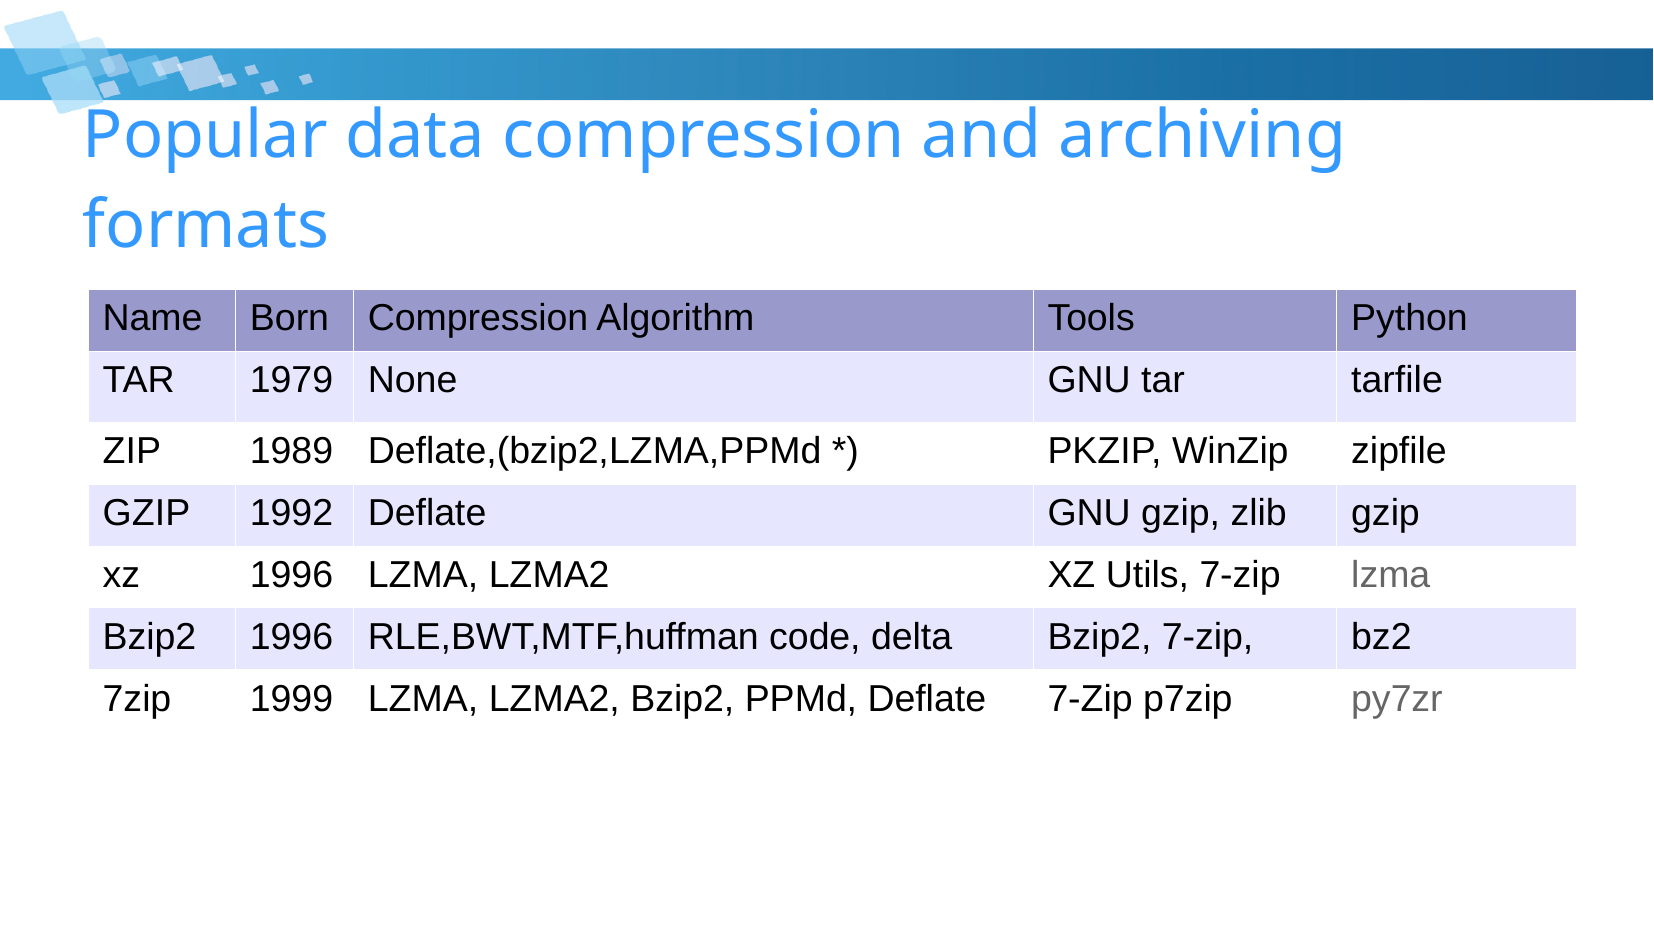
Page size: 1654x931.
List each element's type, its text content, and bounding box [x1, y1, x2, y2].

table_cell TAR [89, 352, 235, 422]
table_cell None [354, 352, 1033, 422]
table_cell 1996 [236, 608, 353, 669]
table_cell xz [89, 547, 235, 607]
table_cell 7zip [89, 670, 235, 732]
table_cell GNU gzip, zlib [1034, 485, 1336, 546]
title Popular data compression and archiving formats [82, 99, 1571, 255]
picture [0, 0, 1653, 929]
table_cell LZMA, LZMA2 [354, 547, 1033, 607]
table_header Born [236, 290, 353, 351]
table_cell PKZIP, WinZip [1034, 423, 1336, 484]
table_header Name [89, 290, 235, 351]
table_header Compression Algorithm [354, 290, 1033, 351]
table_header Python [1337, 290, 1576, 351]
table_cell RLE,BWT,MTF,huffman code, delta [354, 608, 1033, 669]
table_cell GNU tar [1034, 352, 1336, 422]
table_cell LZMA, LZMA2, Bzip2, PPMd, Deflate [354, 670, 1033, 732]
table_cell Bzip2, 7-zip, [1034, 608, 1336, 669]
table_cell tarfile [1337, 352, 1576, 422]
table_cell 1999 [236, 670, 353, 732]
table_cell ZIP [89, 423, 235, 484]
table_cell 1992 [236, 485, 353, 546]
table_cell 1979 [236, 352, 353, 422]
table_cell Deflate [354, 485, 1033, 546]
table_cell gzip [1337, 485, 1576, 546]
table_cell Deflate,(bzip2,LZMA,PPMd *) [354, 423, 1033, 484]
table_cell py7zr [1337, 670, 1576, 732]
table_cell 7-Zip p7zip [1034, 670, 1336, 732]
table_cell 1996 [236, 547, 353, 607]
table_header Tools [1034, 290, 1336, 351]
table_cell zipfile [1337, 423, 1576, 484]
table_cell 1989 [236, 423, 353, 484]
table_cell XZ Utils, 7-zip [1034, 547, 1336, 607]
table_cell bz2 [1337, 608, 1576, 669]
table_cell lzma [1337, 547, 1576, 607]
table_cell Bzip2 [89, 608, 235, 669]
table_cell GZIP [89, 485, 235, 546]
